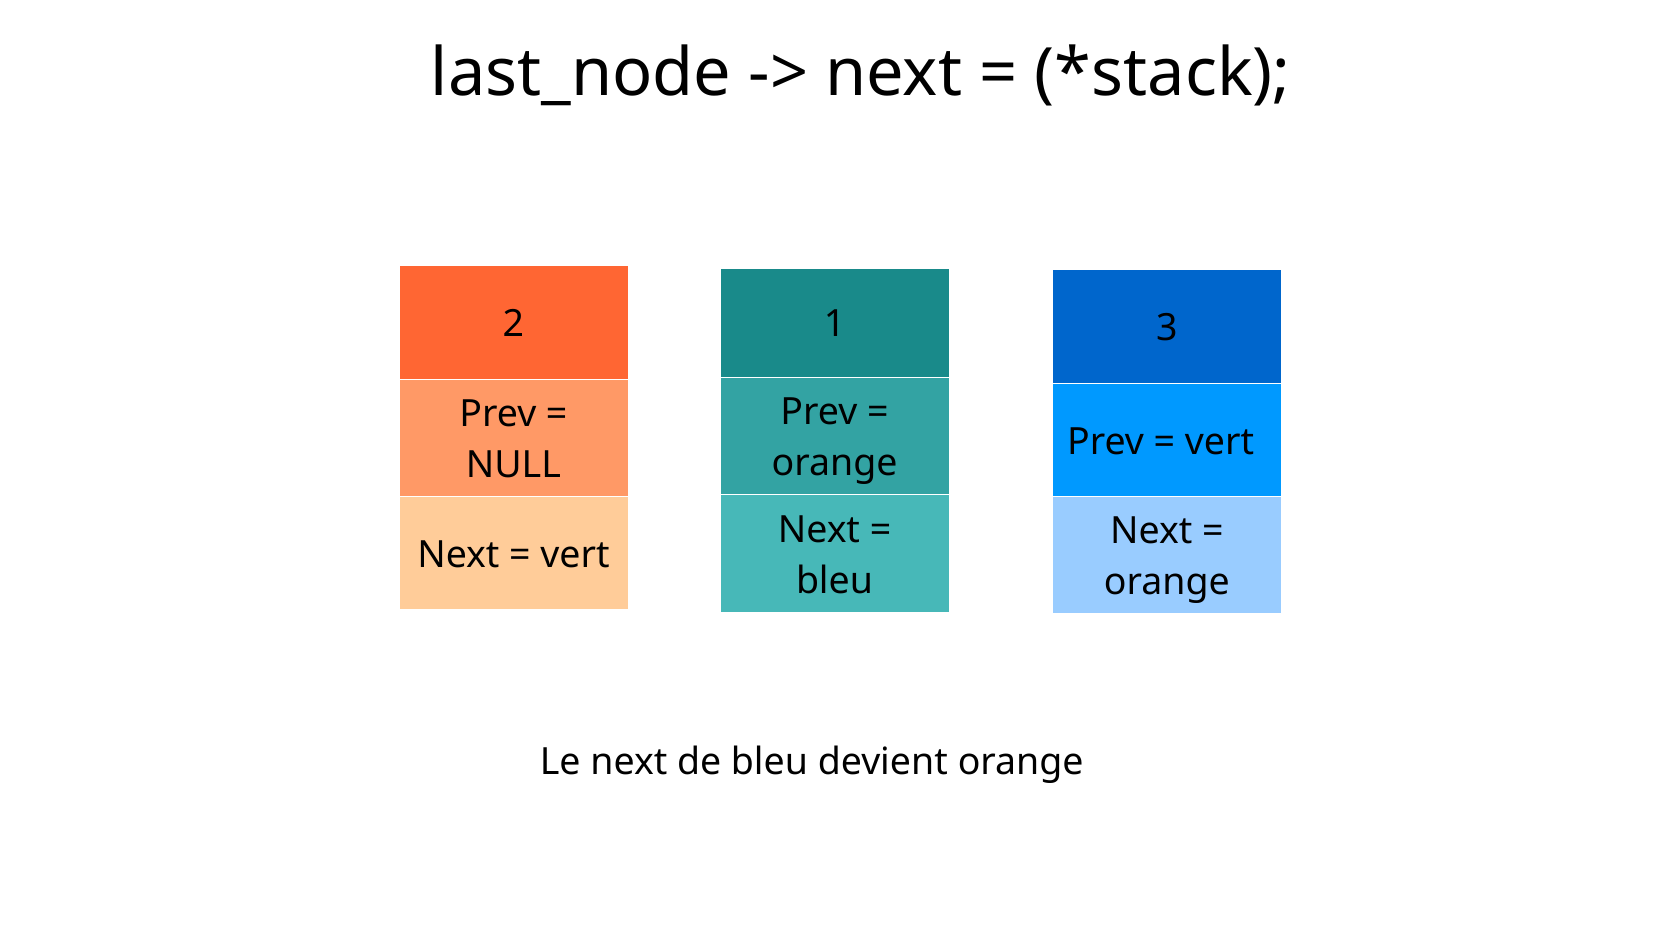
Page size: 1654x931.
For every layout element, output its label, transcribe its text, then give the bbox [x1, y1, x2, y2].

table_cell Prev = NULL [400, 380, 628, 496]
table_cell Next = orange [1053, 497, 1281, 613]
table_cell Next = vert [400, 497, 628, 609]
title last_node -> next = (*stack); [82, 34, 1571, 195]
table_header 3 [1053, 270, 1281, 383]
text_box Le next de bleu devient orange [525, 727, 1651, 788]
table_header 2 [400, 266, 628, 379]
table_cell Prev = vert [1053, 384, 1281, 496]
table_header 1 [721, 269, 949, 377]
table_cell Prev = orange [721, 378, 949, 494]
table_cell Next = bleu [721, 495, 949, 612]
